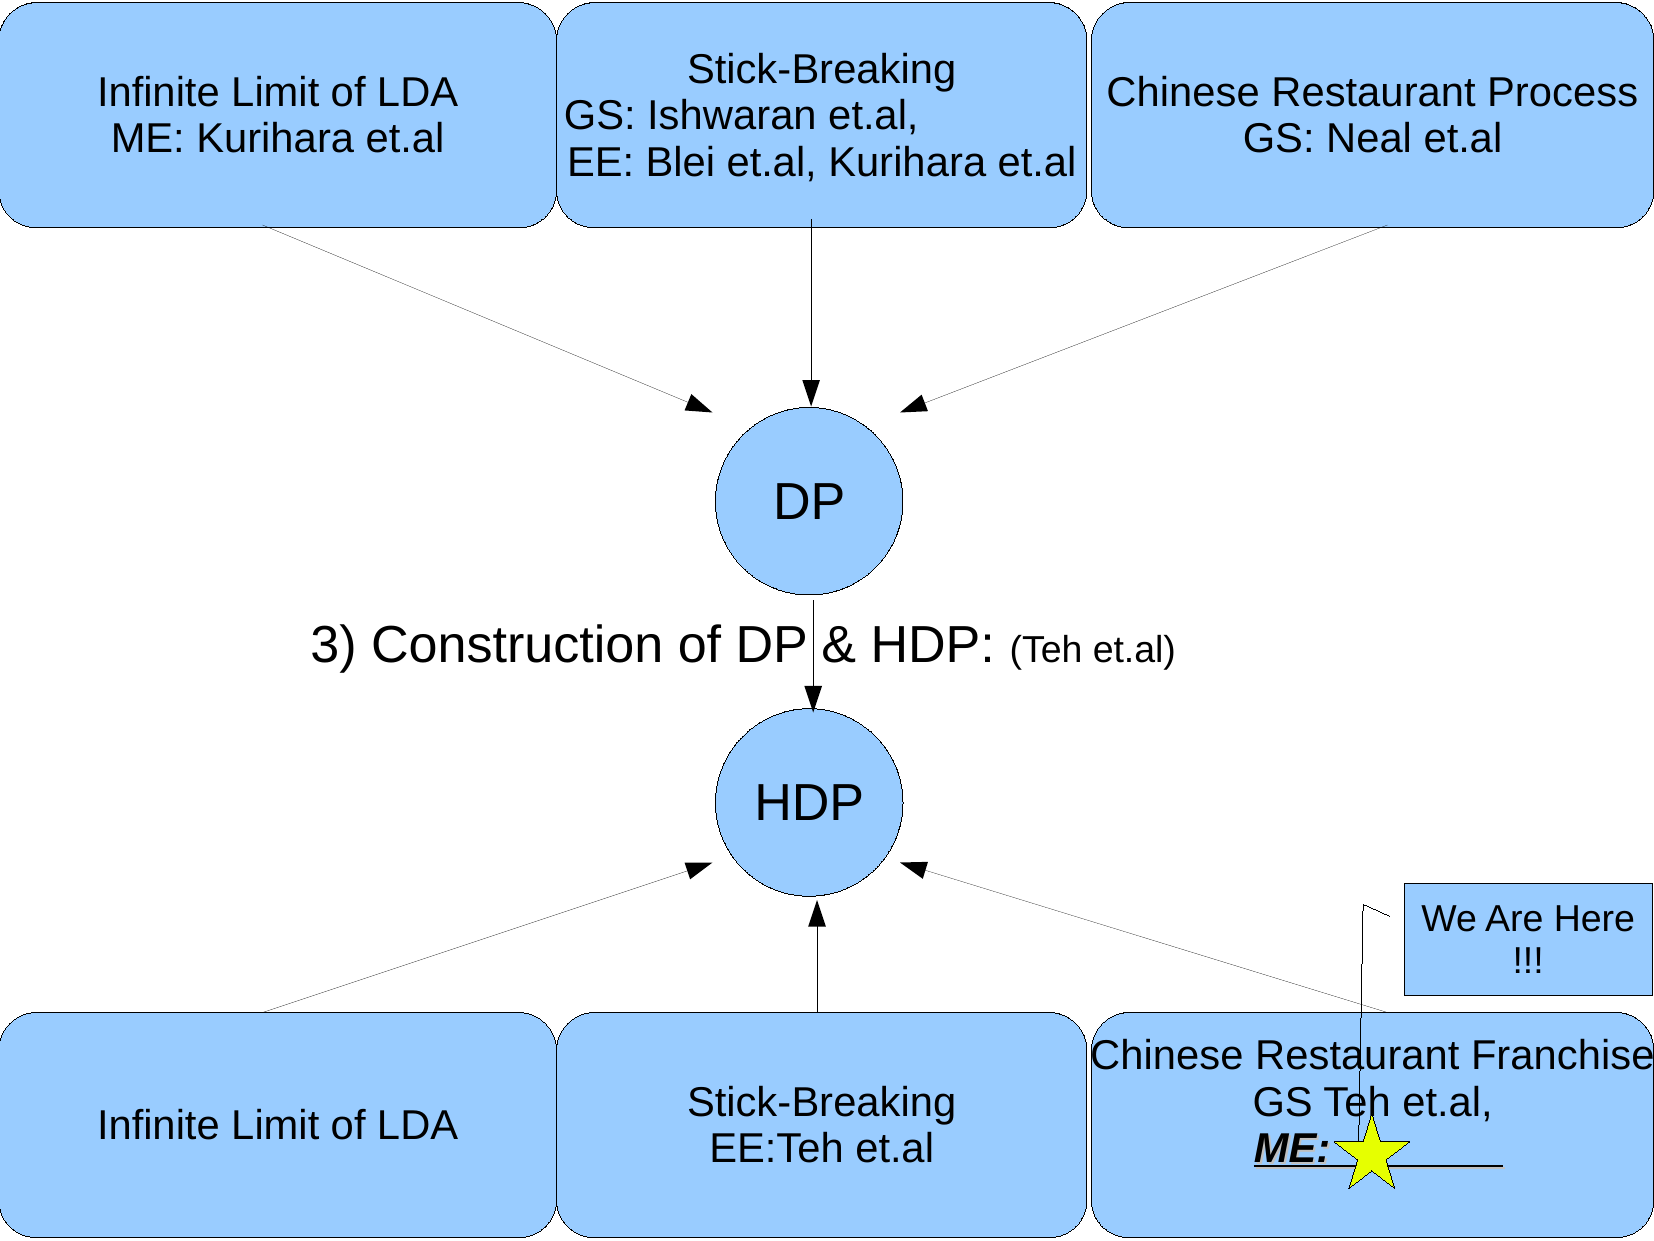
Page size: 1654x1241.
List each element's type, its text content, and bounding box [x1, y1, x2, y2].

text_box Infinite Limit of LDA ME: Kurihara et.al [0, 2, 557, 228]
text_box HDP [715, 708, 904, 897]
text_box Chinese Restaurant Process GS: Neal et.al [1091, 2, 1654, 228]
text_box Infinite Limit of LDA [0, 1012, 557, 1238]
text_box Stick-Breaking EE:Teh et.al [556, 1012, 1087, 1238]
text_box We Are Here !!! [1404, 883, 1652, 996]
text_box DP [715, 407, 903, 595]
text_box Stick-Breaking GS: Ishwaran et.al, EE: Blei et.al, Kurihara et.al [556, 2, 1087, 228]
text_box 3) Construction of DP & HDP: (Teh et.al) [295, 607, 1322, 688]
text_box [1334, 1113, 1410, 1189]
text_box Chinese Restaurant Franchise GS Teh et.al, ME: [1091, 1012, 1654, 1238]
